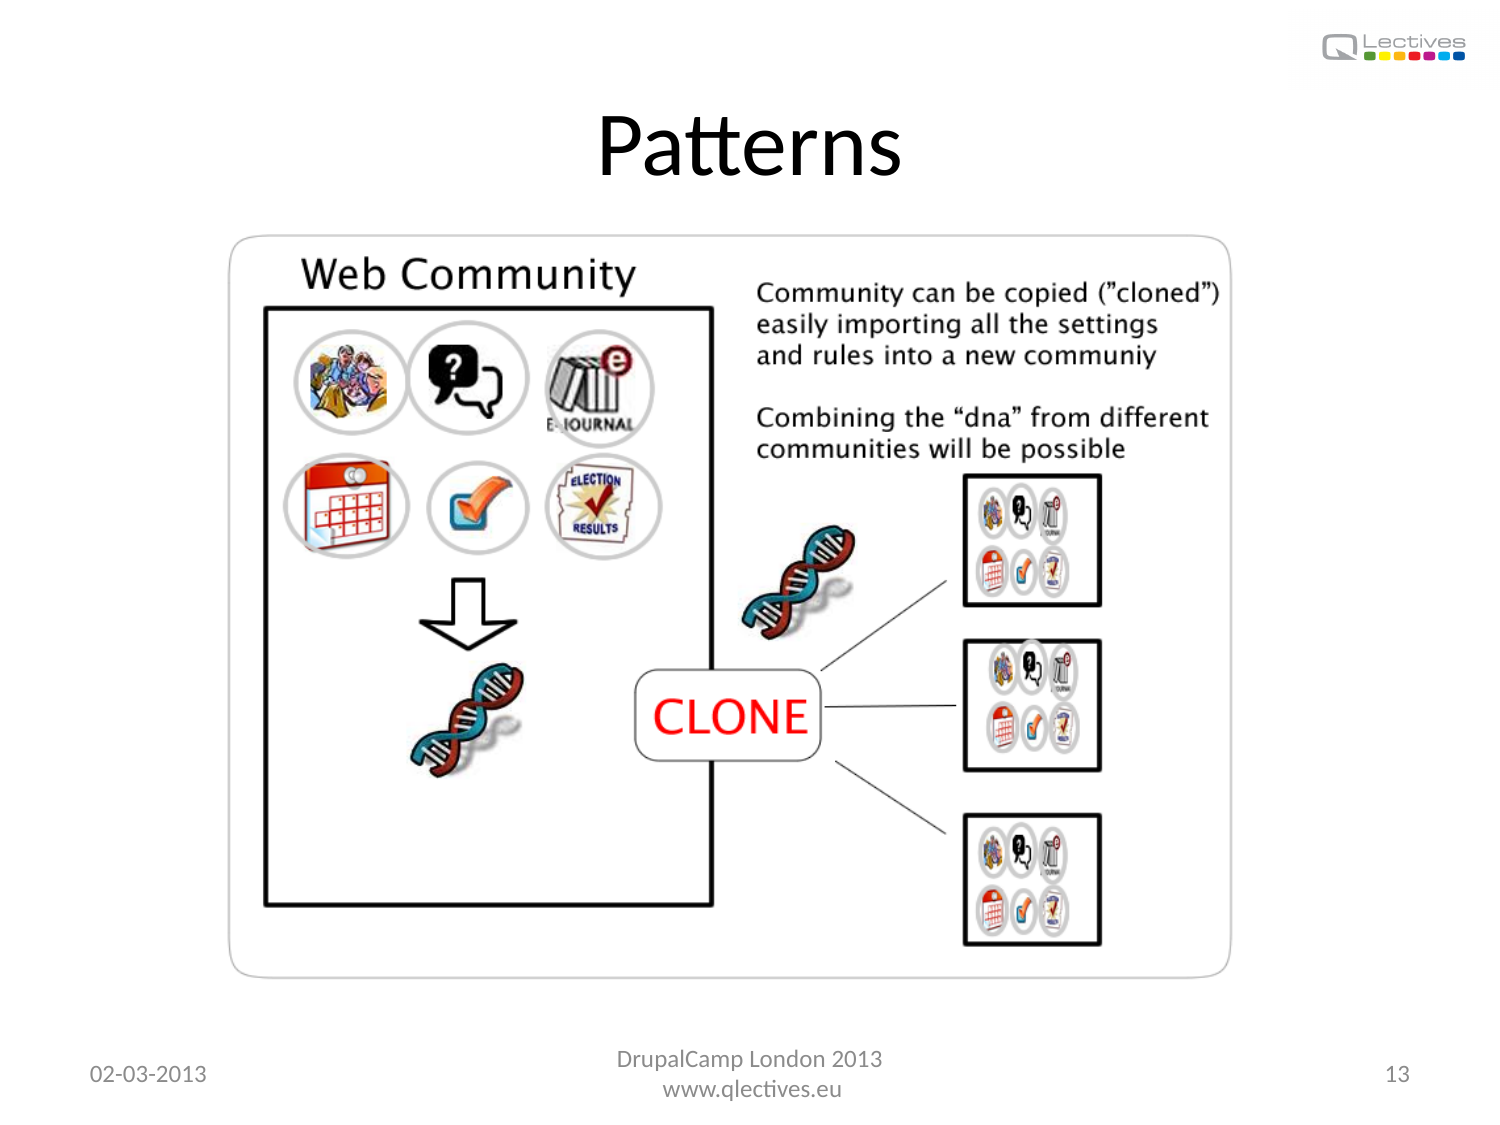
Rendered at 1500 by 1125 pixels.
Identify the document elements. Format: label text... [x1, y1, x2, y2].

text_box <number> [1074, 1042, 1425, 1103]
picture [212, 224, 1264, 1004]
text_box Patterns [75, 45, 1425, 233]
text_box 02-03-2013 [74, 1042, 425, 1103]
picture [1288, 9, 1500, 90]
text_box DrupalCamp London 2013 www.qlectives.eu [512, 1042, 988, 1103]
